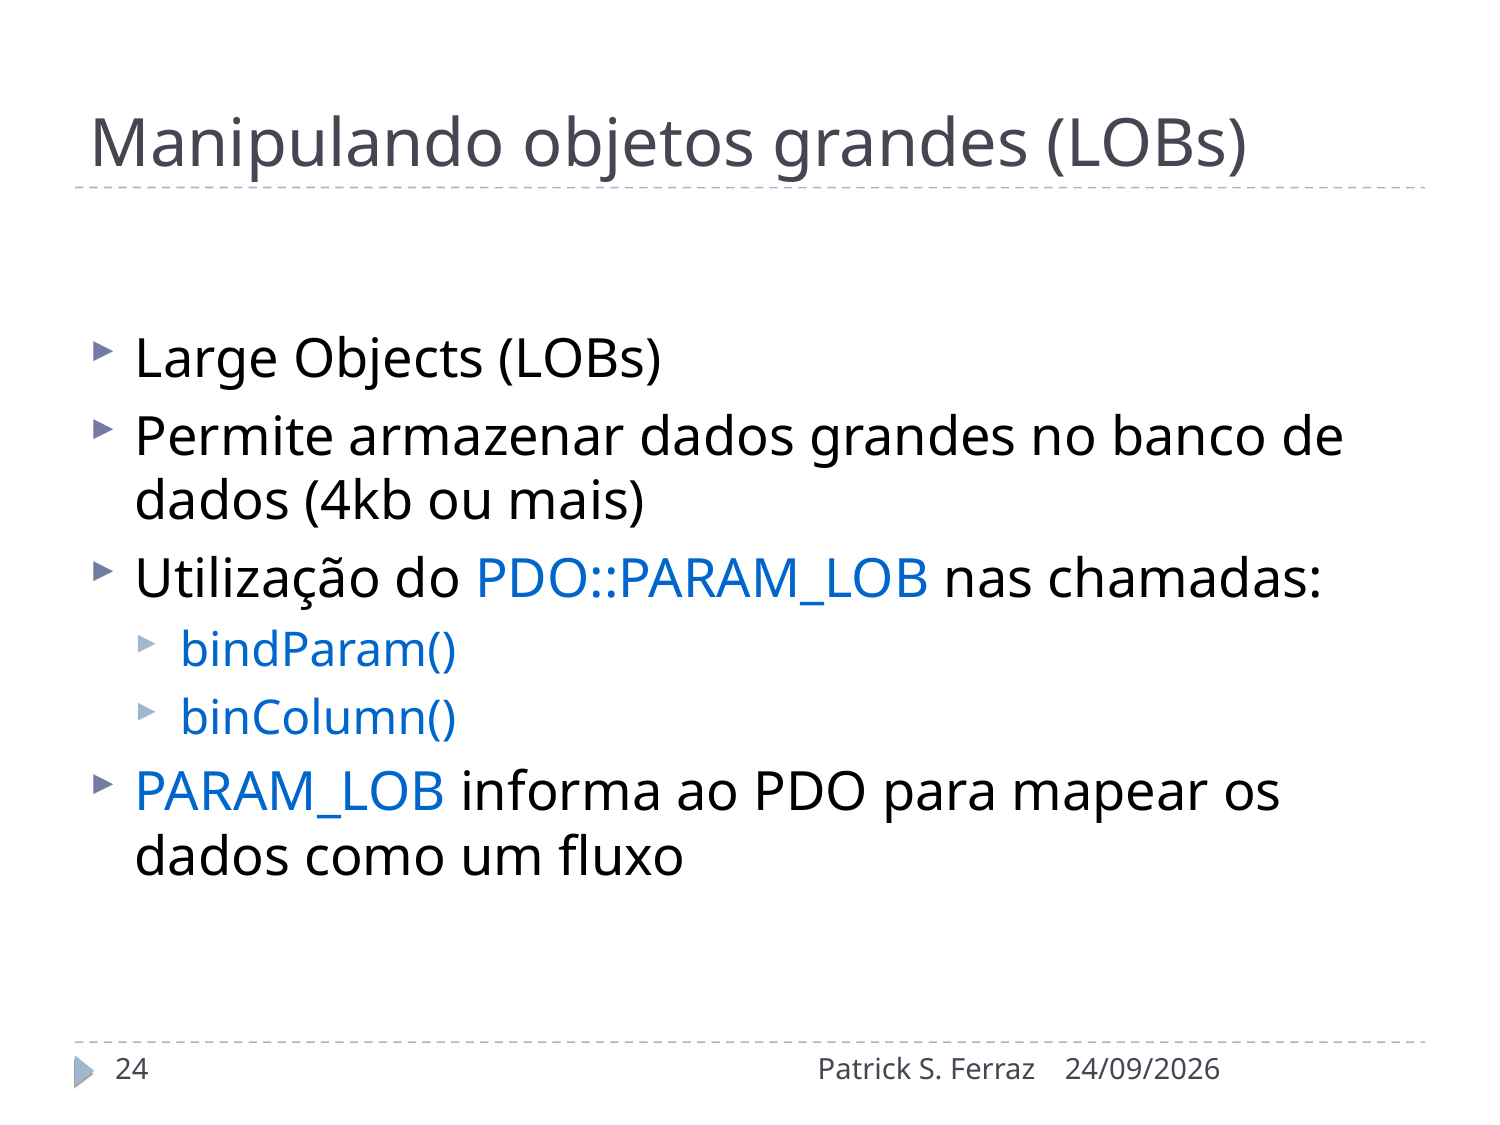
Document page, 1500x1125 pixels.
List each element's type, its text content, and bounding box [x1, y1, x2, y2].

title Manipulando objetos grandes (LOBs) [75, 24, 1425, 188]
list Large Objects (LOBs) Permite armazenar dados grandes no banco de dados (4kb ou mais) Utilização do PDO::PARAM_LOB nas chamadas: bindParam() binColumn() PARAM_LOB informa ao PDO para mapear os dados como um fluxo [75, 200, 1425, 1010]
footer Patrick S. Ferraz [475, 1042, 1051, 1103]
slide_number 08/07/2017 [1051, 1042, 1426, 1103]
slide_number <número> [100, 1042, 426, 1103]
